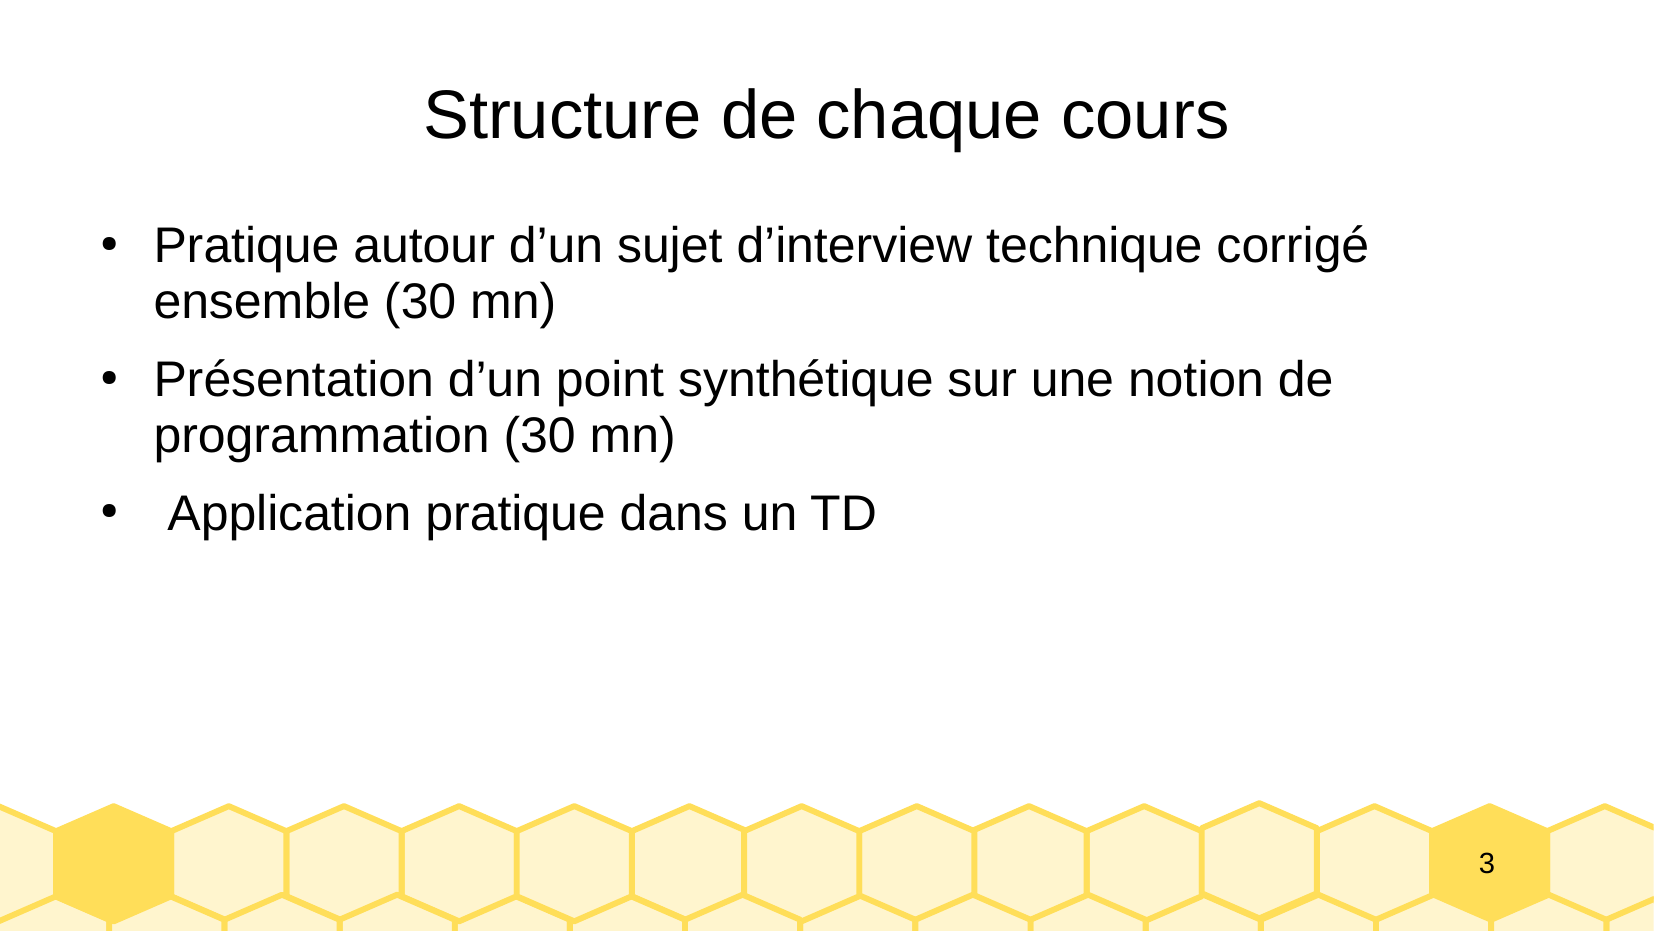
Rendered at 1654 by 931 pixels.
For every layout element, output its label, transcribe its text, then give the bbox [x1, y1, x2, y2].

list Pratique autour d’un sujet d’interview technique corrigé ensemble (30 mn) Présentation d’un point synthétique sur une notion de programmation (30 mn) Application pratique dans un TD [82, 217, 1571, 758]
title Structure de chaque cours [82, 37, 1571, 193]
